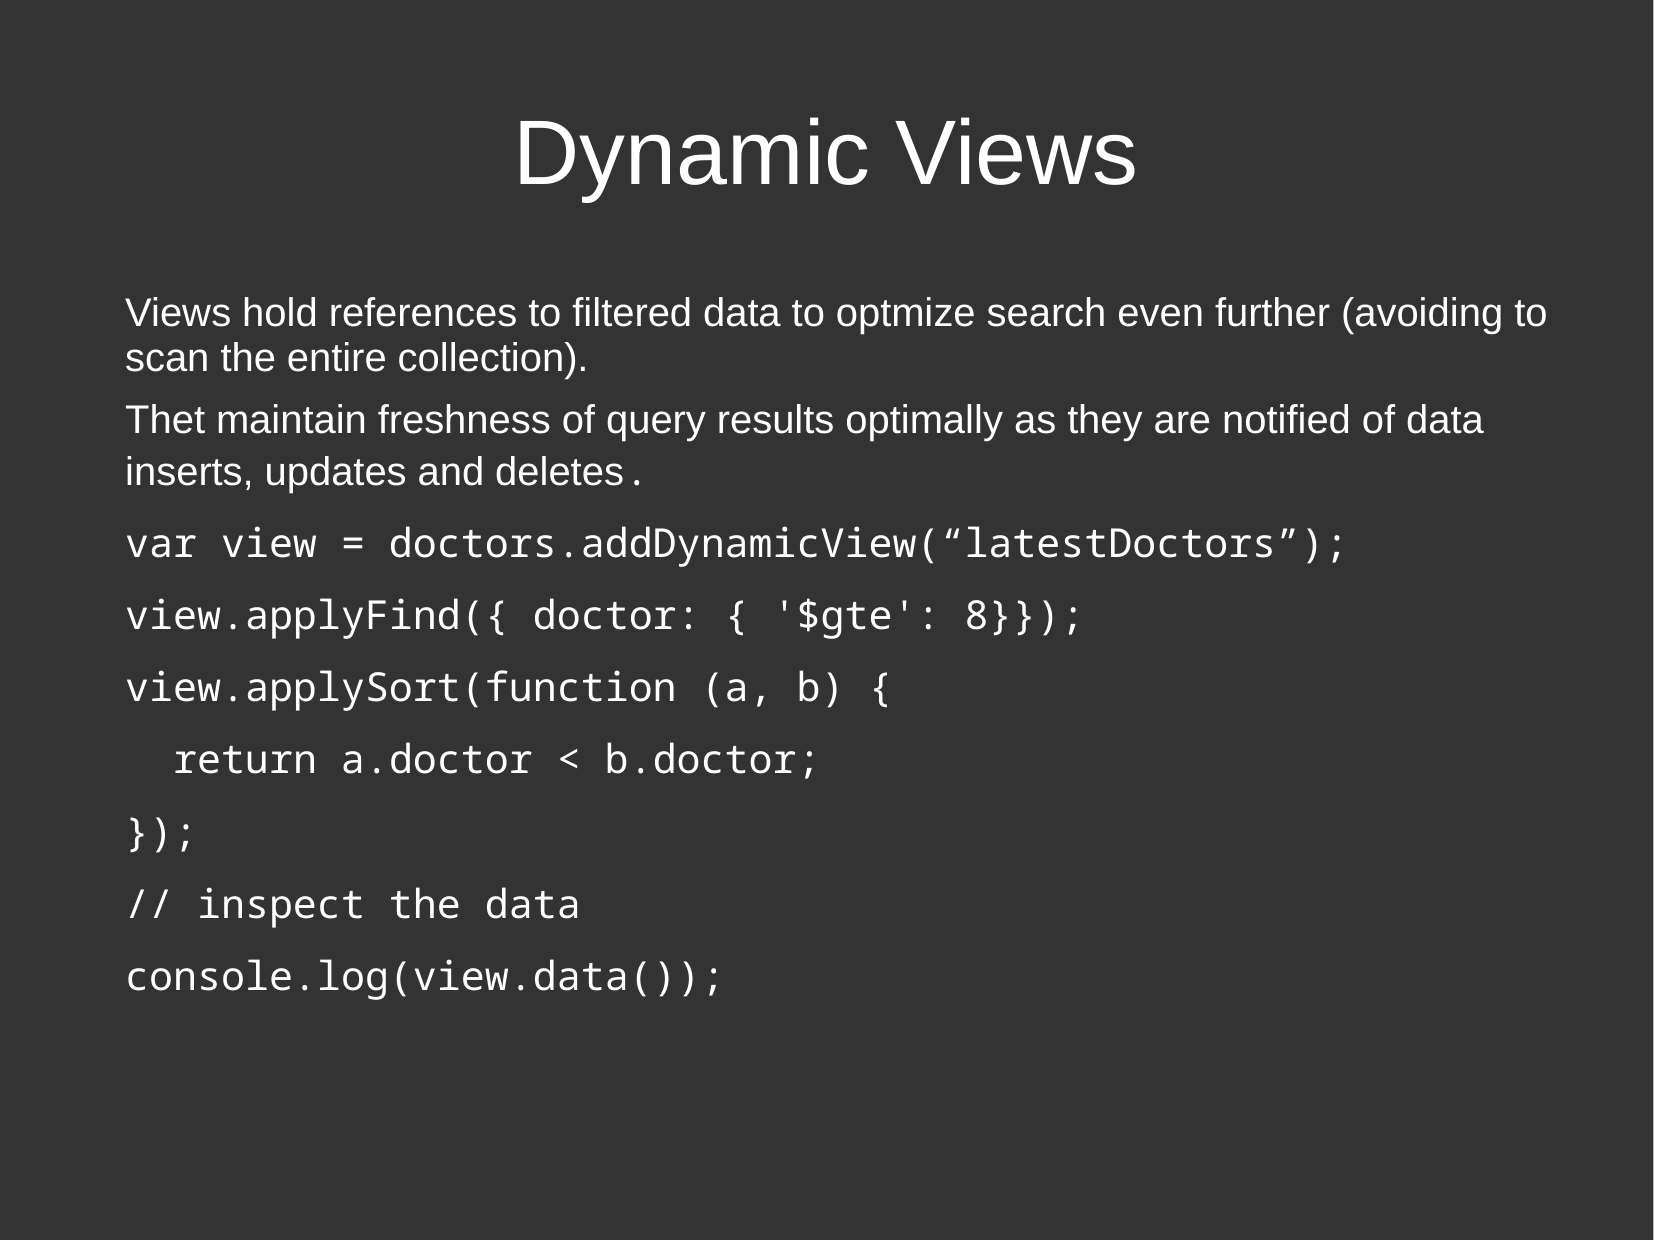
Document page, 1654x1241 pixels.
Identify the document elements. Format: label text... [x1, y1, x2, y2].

list Views hold references to filtered data to optmize search even further (avoiding to scan the entire collection). Thet maintain freshness of query results optimally as they are notified of data inserts, updates and deletes. var view = doctors.addDynamicView(“latestDoctors”); view.applyFind({ doctor: { '$gte': 8}}); view.applySort(function (a, b) { return a.doctor < b.doctor; }); // inspect the data console.log(view.data()); [82, 290, 1571, 1010]
title Dynamic Views [82, 49, 1571, 257]
